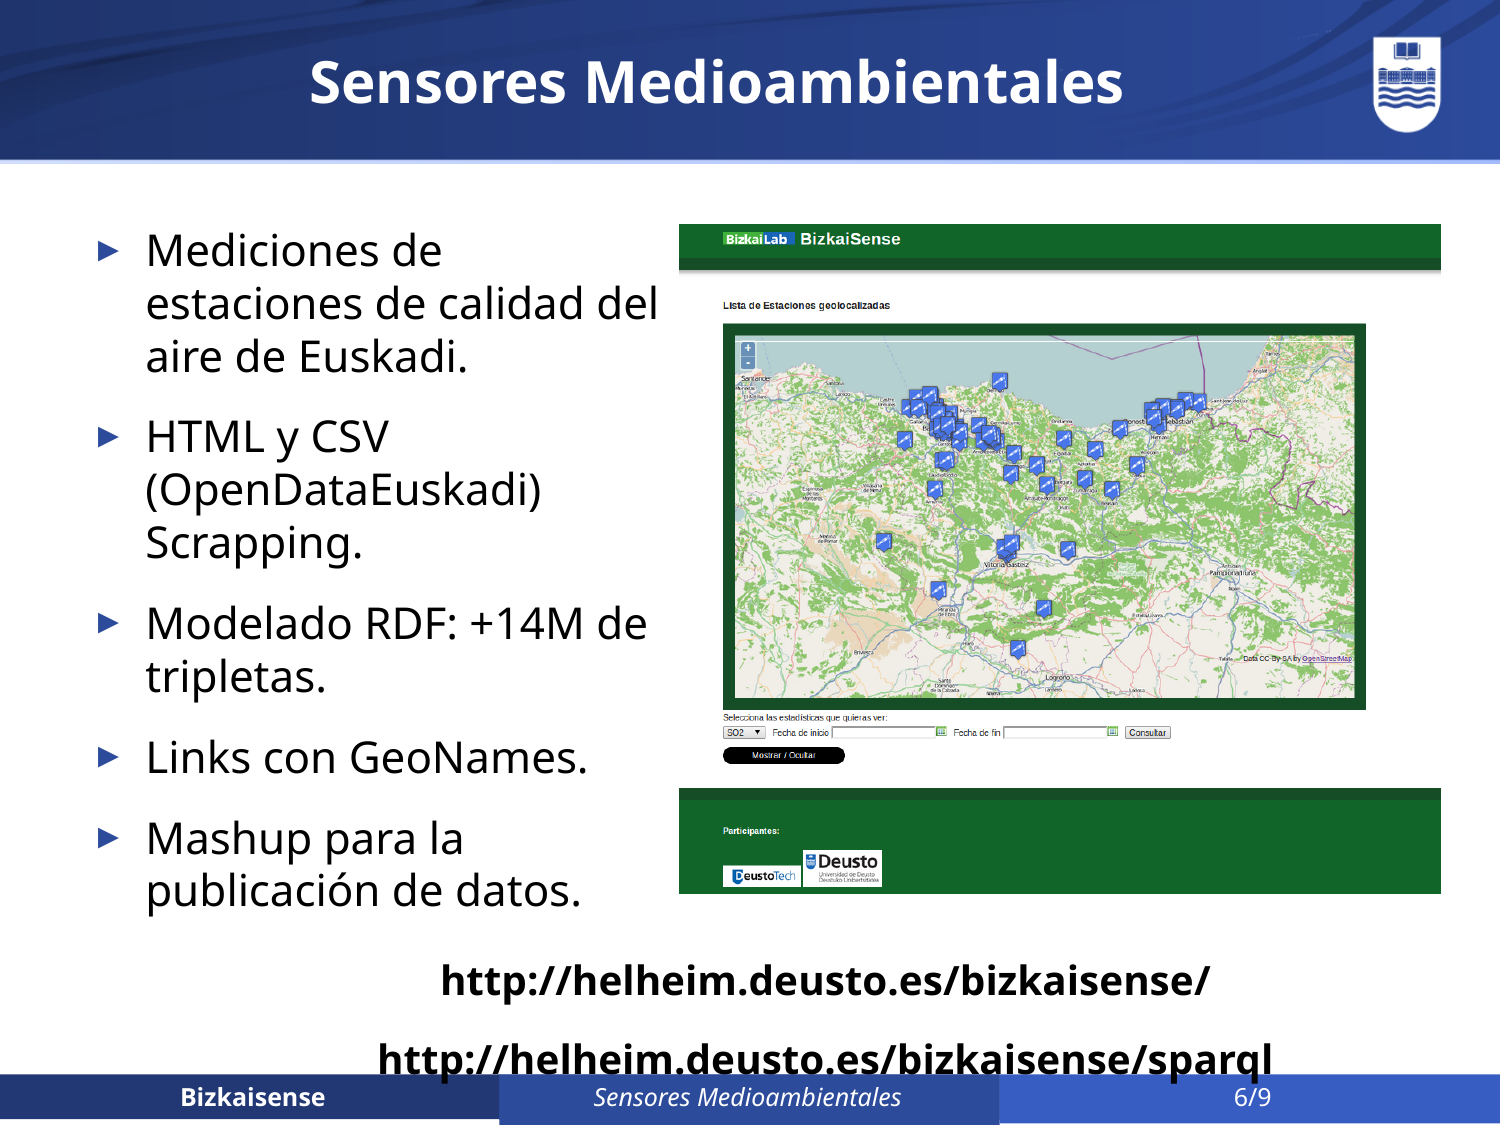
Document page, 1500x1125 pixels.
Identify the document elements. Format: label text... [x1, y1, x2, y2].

picture [680, 224, 1441, 894]
list Mediciones de estaciones de calidad del aire de Euskadi. HTML y CSV (OpenDataEuskadi) Scrapping. Modelado RDF: +14M de tripletas. Links con GeoNames. Mashup para la publicación de datos. [76, 215, 680, 928]
list Sensores Medioambientales [497, 1093, 998, 1125]
list http://helheim.deusto.es/bizkaisense/ http://helheim.deusto.es/bizkaisense/sparql [312, 947, 1294, 1093]
title Sensores Medioambientales [0, 0, 1363, 161]
picture [0, 0, 1500, 164]
